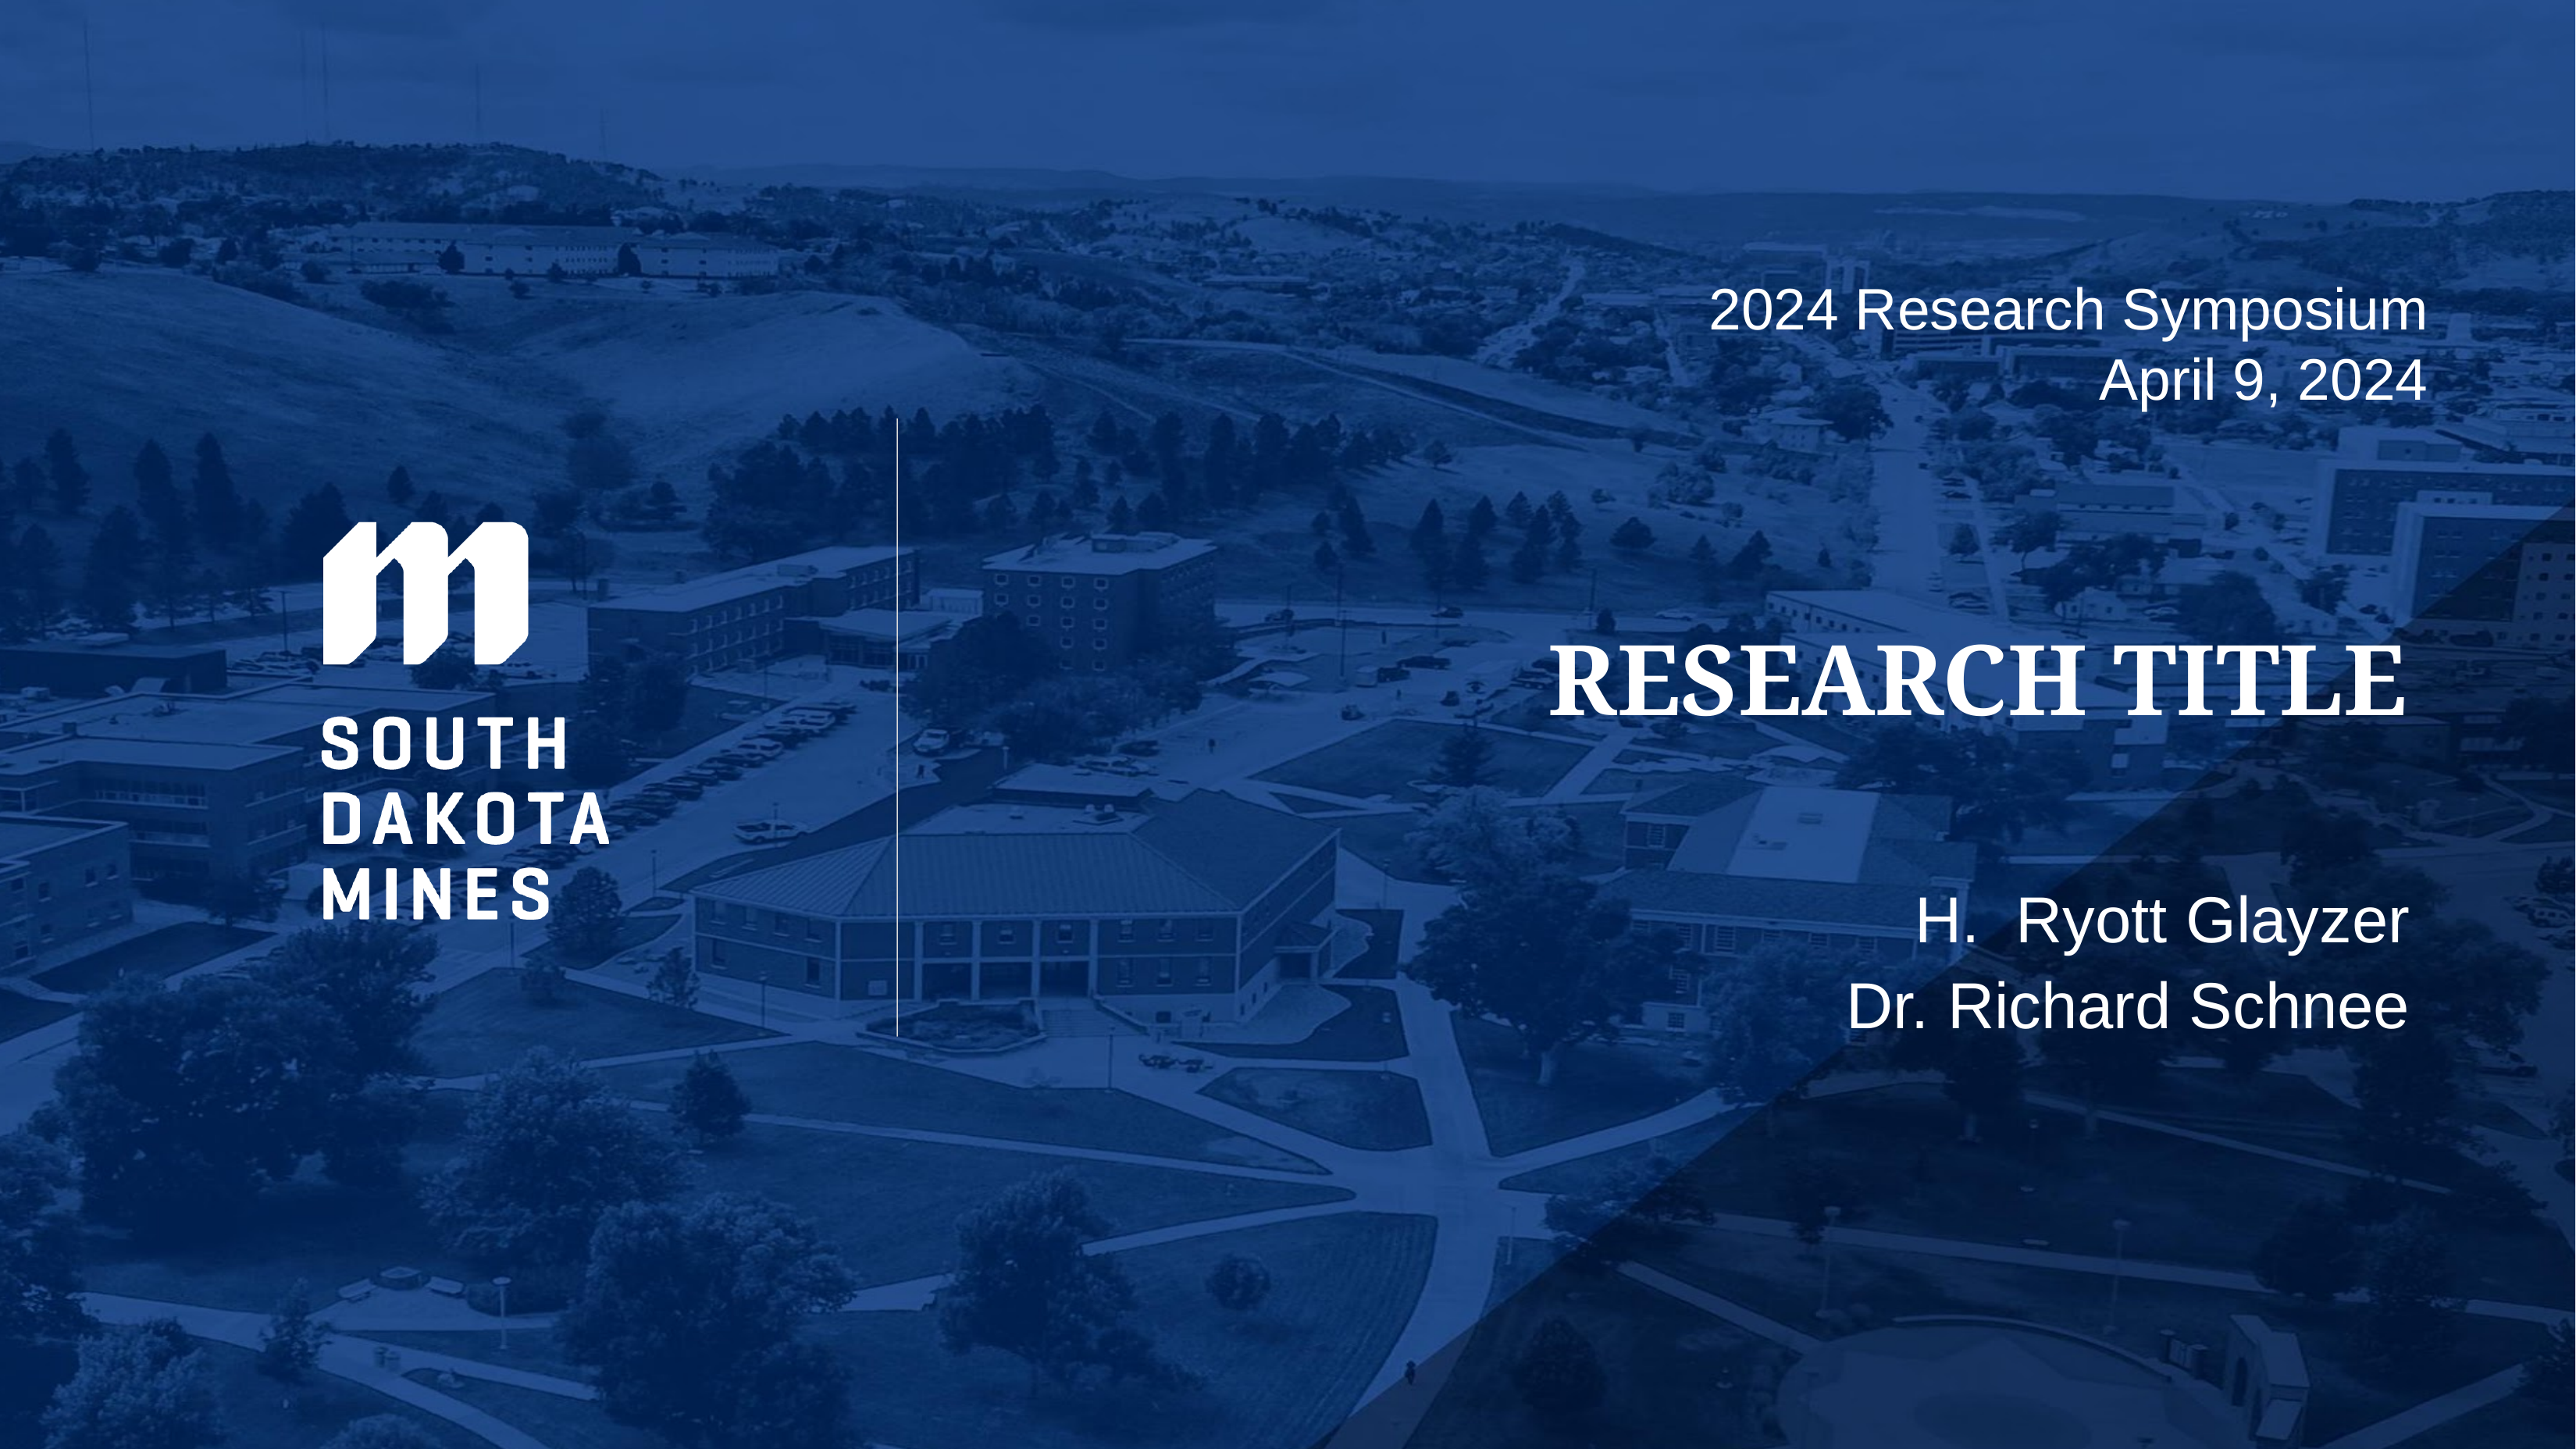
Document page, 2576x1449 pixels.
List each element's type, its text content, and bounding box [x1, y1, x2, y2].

subtitle H. Ryott Glayzer Dr. Richard Schnee [899, 880, 2422, 1038]
title RESEARCH TITLE [897, 573, 2420, 743]
text_box 2024 Research Symposium April 9, 2024 [1003, 265, 2440, 418]
picture [0, 0, 2576, 1449]
